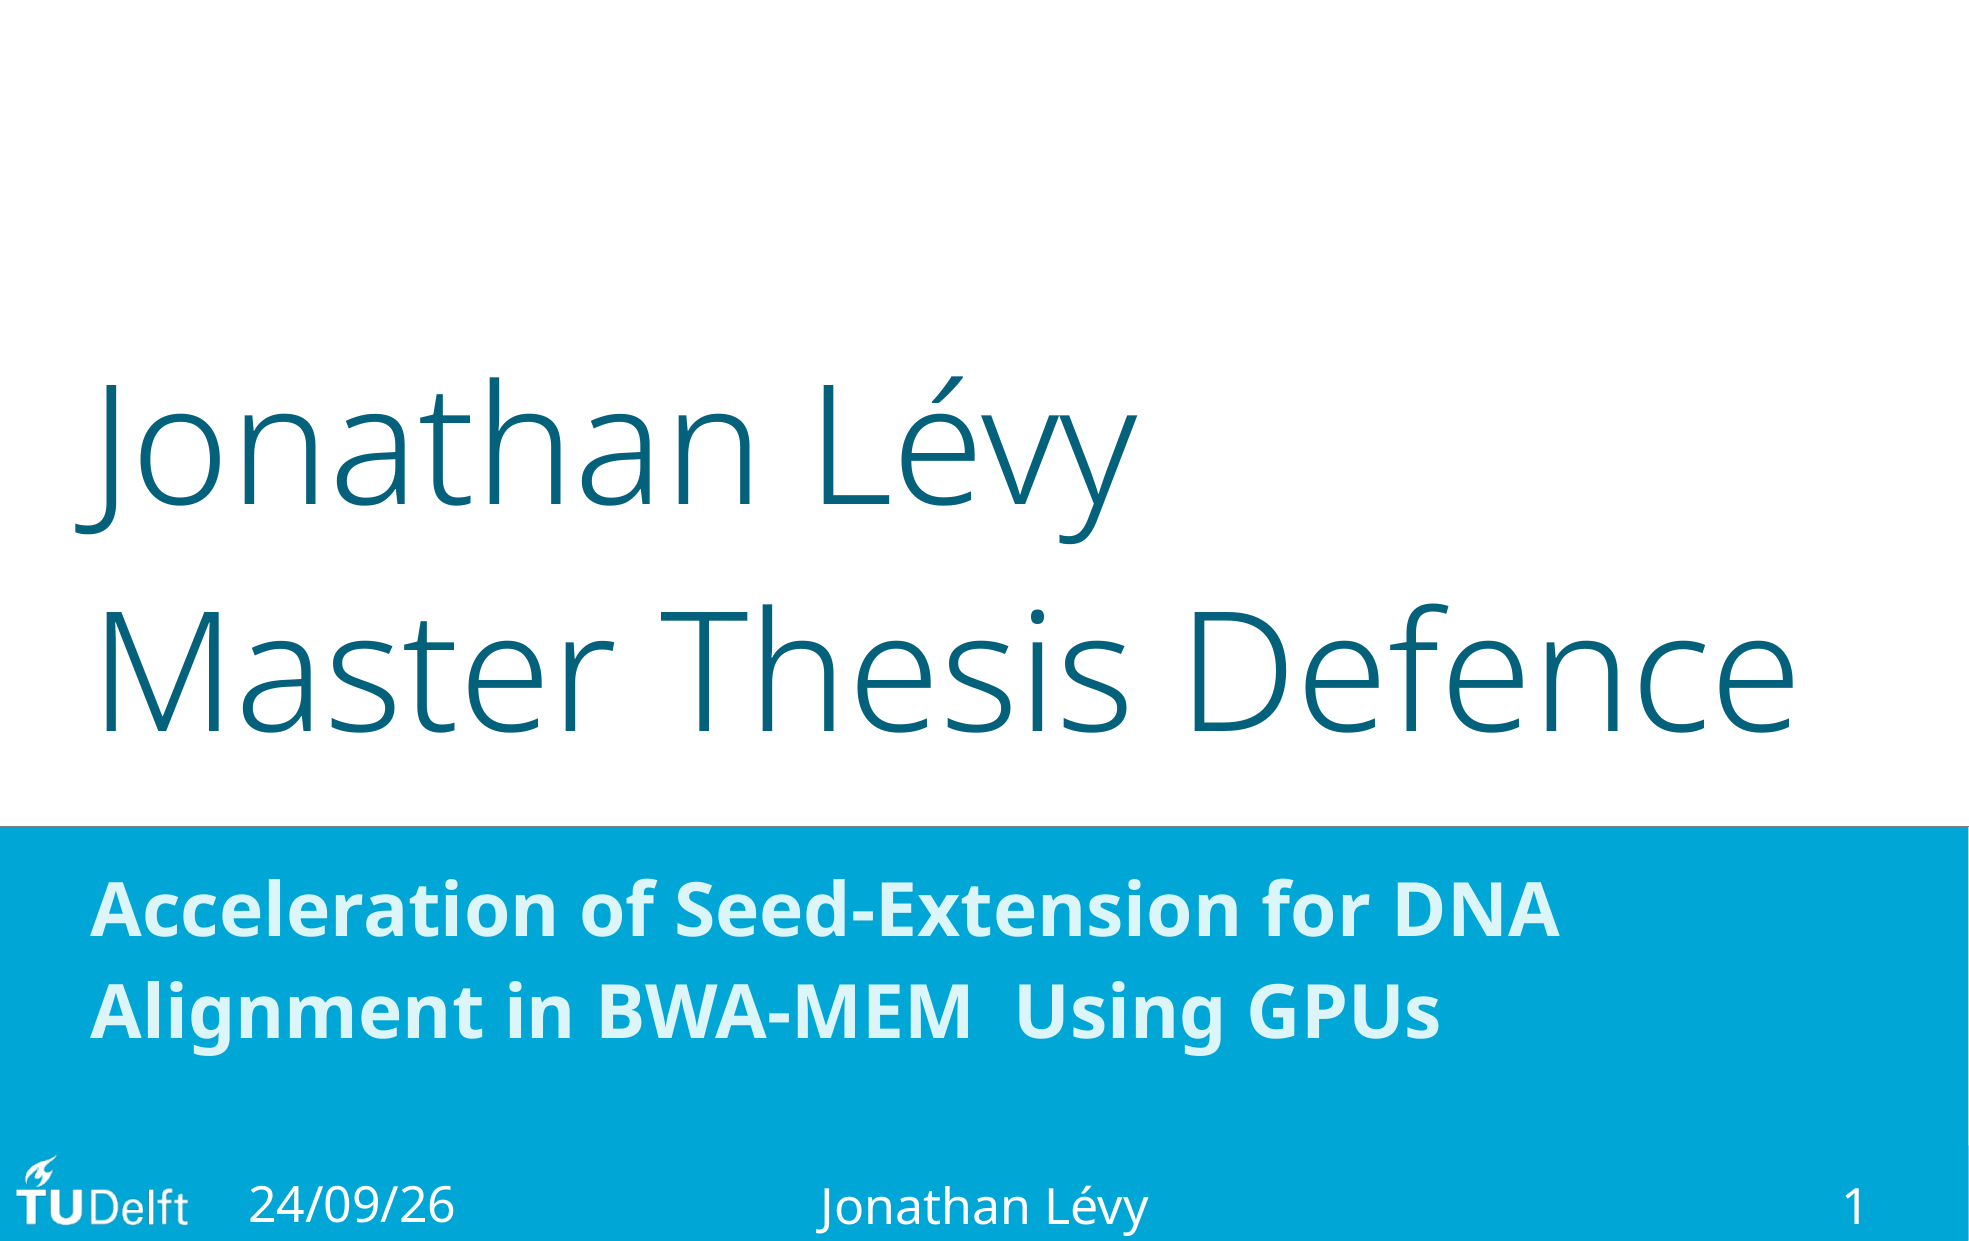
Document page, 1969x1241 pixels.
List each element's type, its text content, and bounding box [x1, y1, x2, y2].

subtitle Acceleration of Seed-Extension for DNA Alignment in BWA-MEM Using GPUs [90, 855, 1861, 1111]
title Jonathan Lévy Master Thesis Defence [90, 49, 1862, 781]
